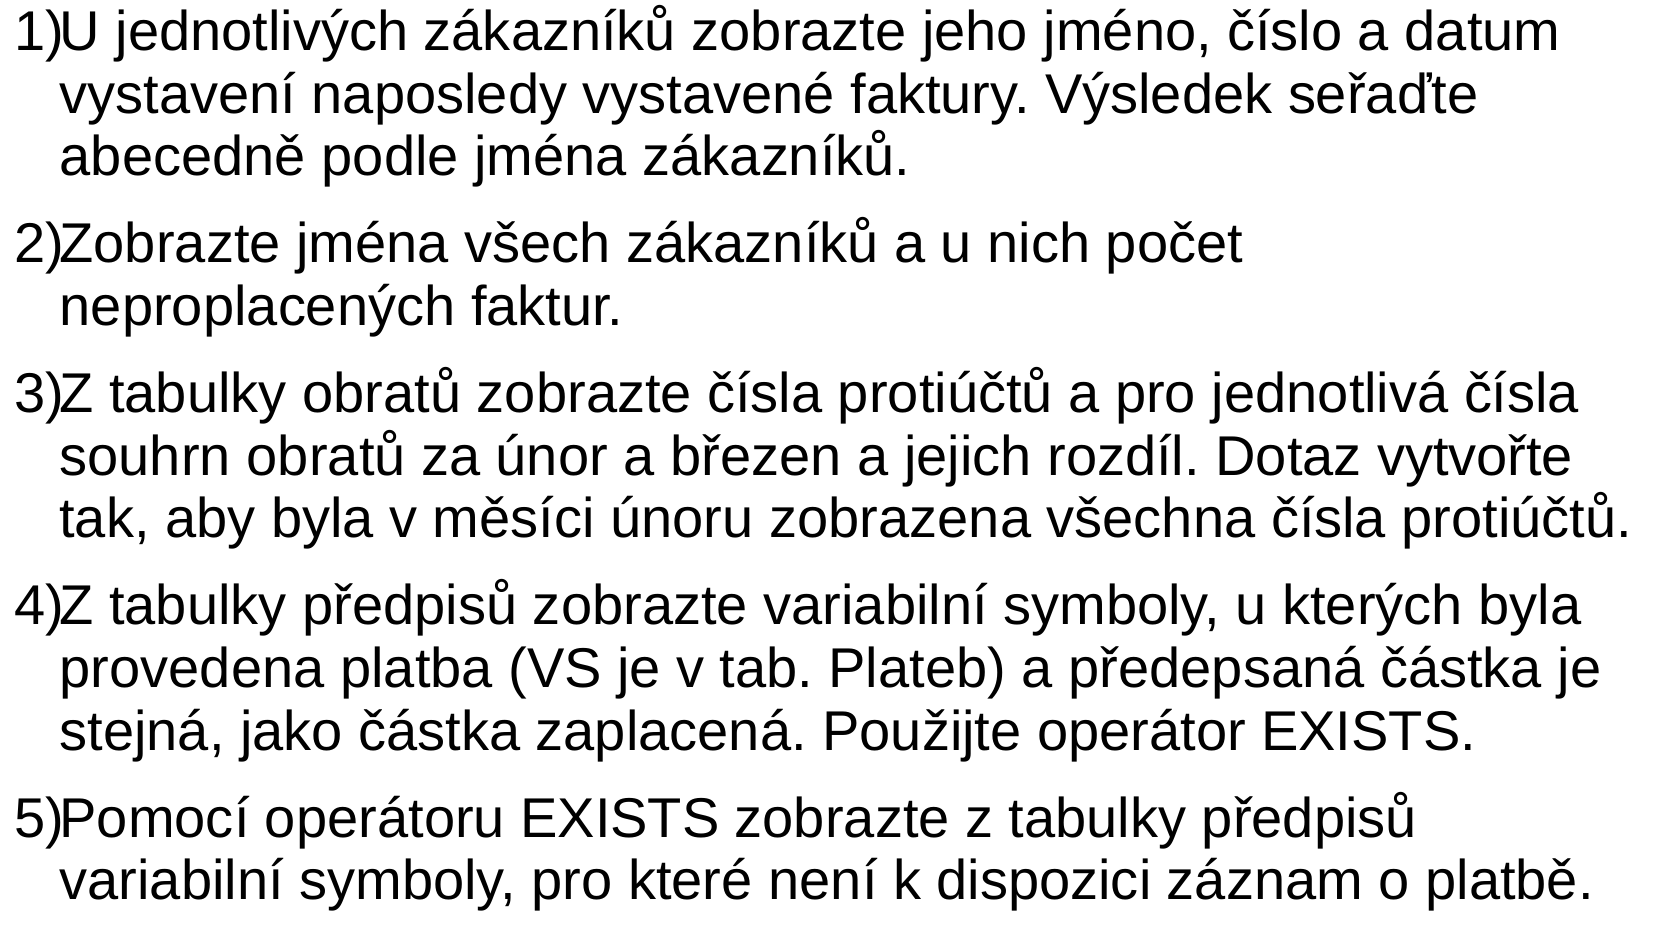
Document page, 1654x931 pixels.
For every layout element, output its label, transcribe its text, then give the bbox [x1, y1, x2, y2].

list U jednotlivých zákazníků zobrazte jeho jméno, číslo a datum vystavení naposledy vystavené faktury. Výsledek seřaďte abecedně podle jména zákazníků. Zobrazte jména všech zákazníků a u nich počet neproplacených faktur. Z tabulky obratů zobrazte čísla protiúčtů a pro jednotlivá čísla souhrn obratů za únor a březen a jejich rozdíl. Dotaz vytvořte tak, aby byla v měsíci únoru zobrazena všechna čísla protiúčtů. Z tabulky předpisů zobrazte variabilní symboly, u kterých byla provedena platba (VS je v tab. Plateb) a předepsaná částka je stejná, jako částka zaplacená. Použijte operátor EXISTS. Pomocí operátoru EXISTS zobrazte z tabulky předpisů variabilní symboly, pro které není k dispozici záznam o platbě. [0, 0, 1654, 931]
